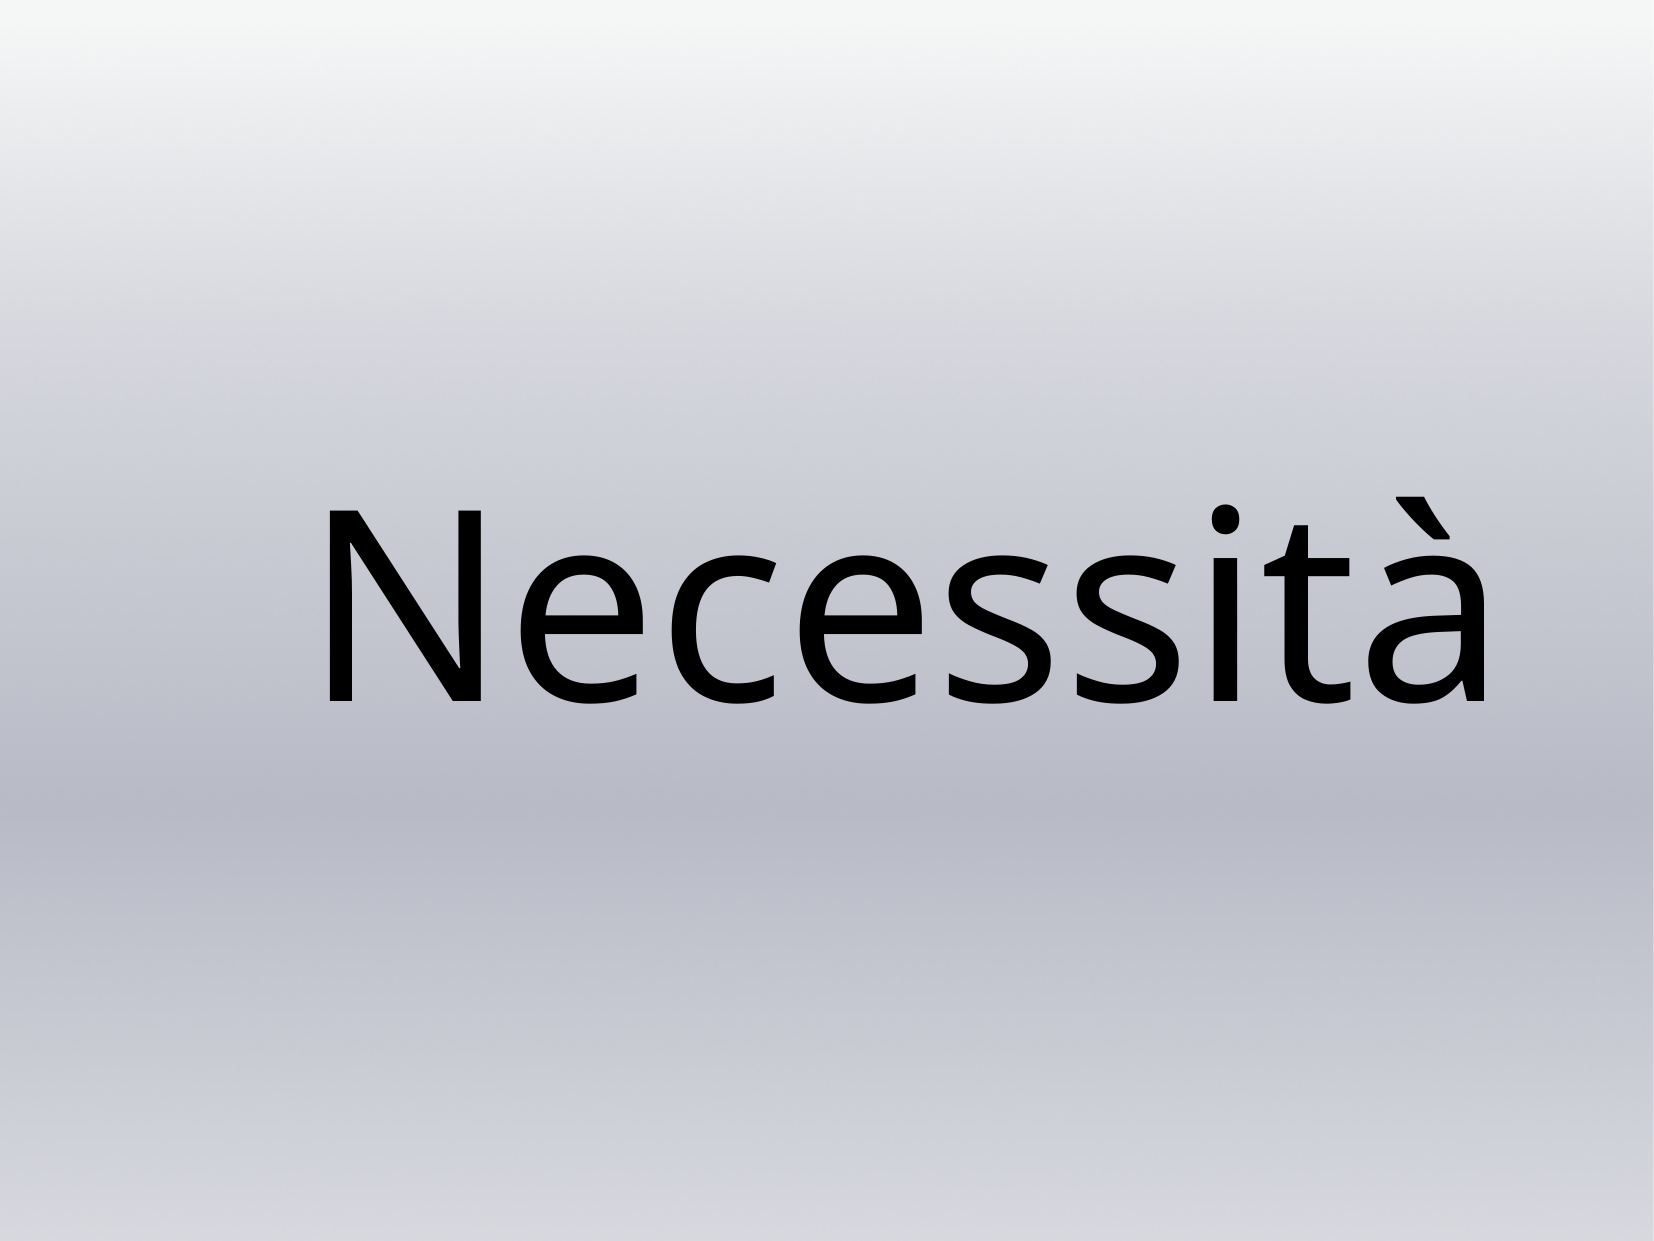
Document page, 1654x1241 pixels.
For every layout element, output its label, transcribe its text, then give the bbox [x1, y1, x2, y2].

picture [0, 0, 1654, 1241]
text_box Necessità [289, 408, 1384, 797]
